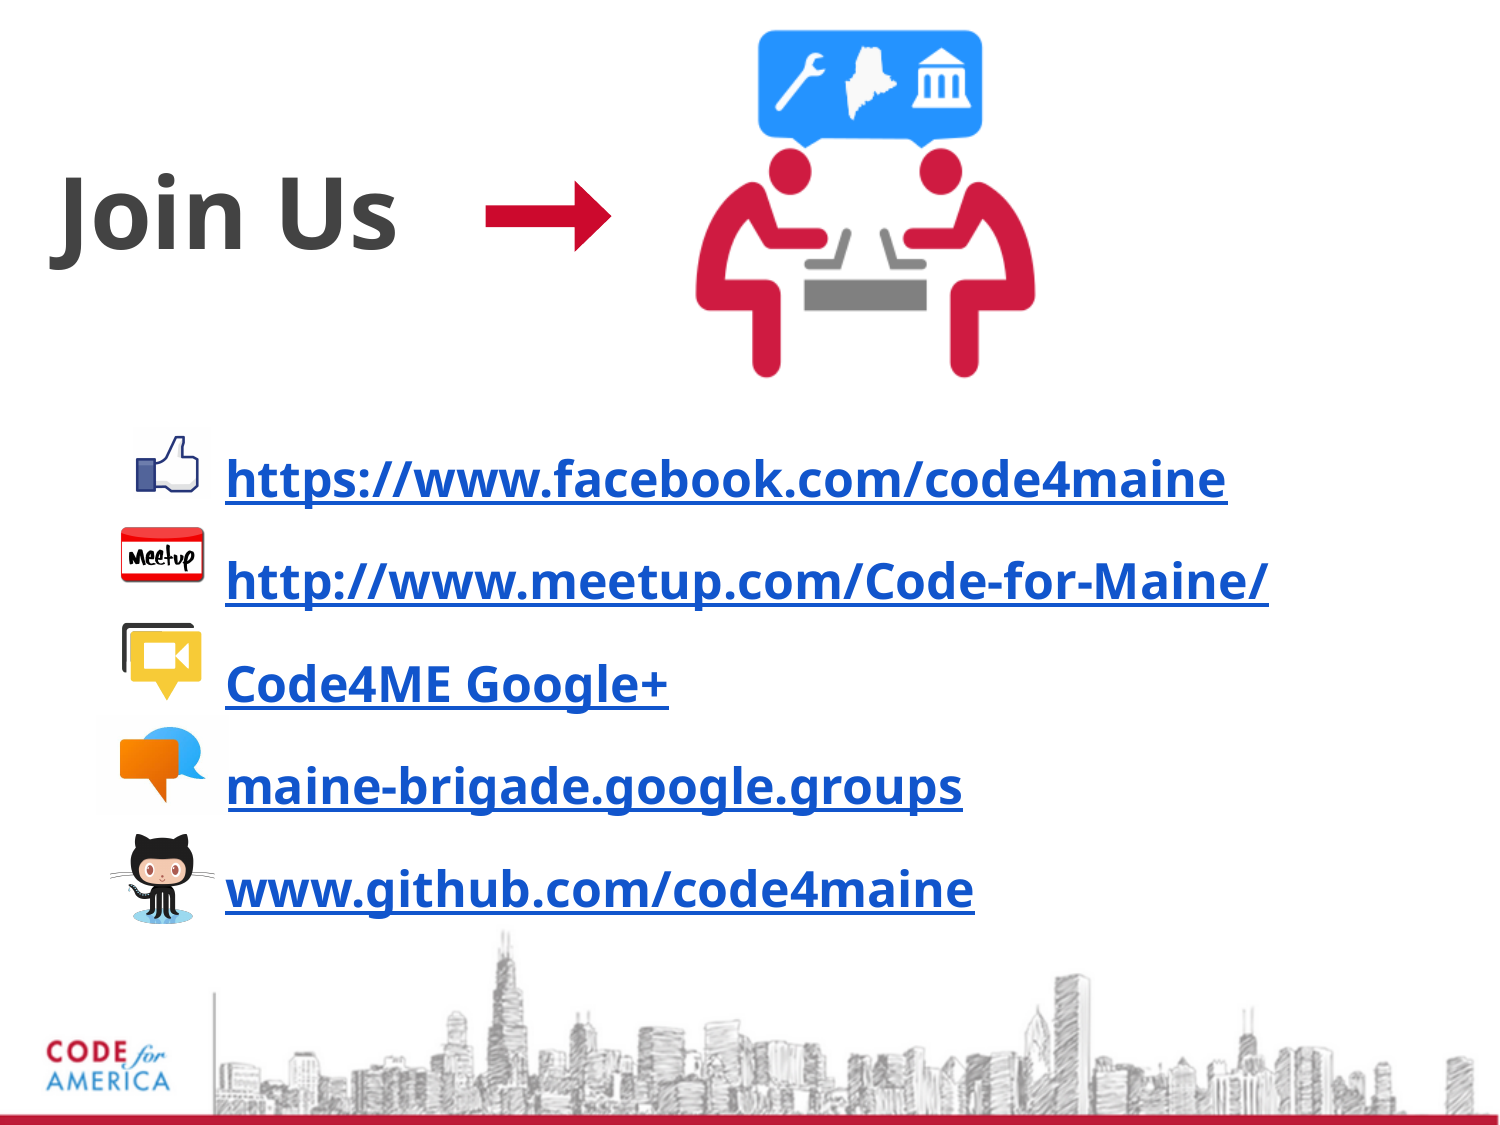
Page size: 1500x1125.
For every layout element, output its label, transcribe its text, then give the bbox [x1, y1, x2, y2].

text_box [485, 180, 612, 252]
text_box [690, 23, 1046, 383]
text_box [115, 615, 209, 708]
text_box [119, 526, 206, 584]
text_box Join Us [42, 92, 645, 285]
text_box [133, 427, 211, 499]
text_box [0, 834, 1500, 1125]
text_box [96, 715, 229, 815]
text_box https://www.facebook.com/code4maine http://www.meetup.com/Code-for-Maine/ Code4ME Google+ maine-brigade.google.groups www.github.com/code4maine [210, 398, 1346, 857]
